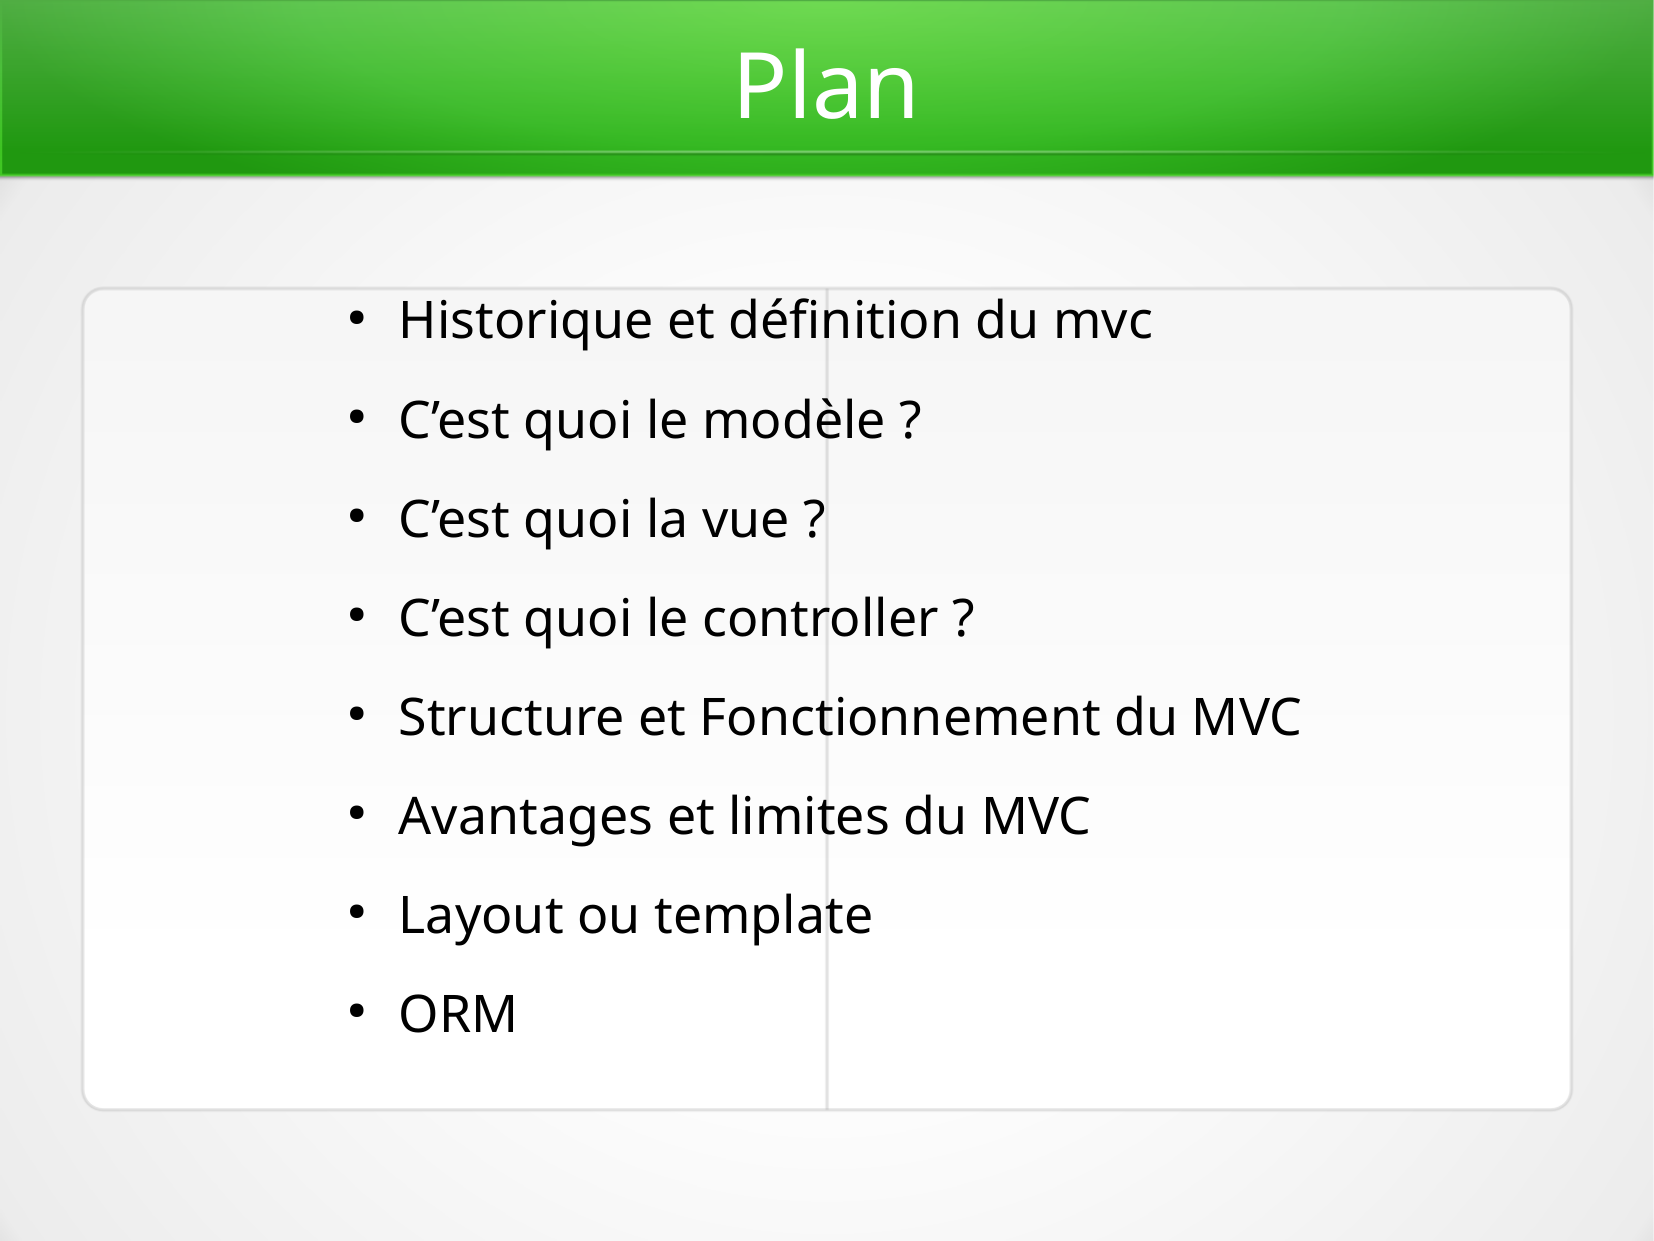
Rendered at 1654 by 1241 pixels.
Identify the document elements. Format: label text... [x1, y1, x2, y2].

picture [0, 0, 1654, 1241]
title Plan [82, 11, 1571, 154]
list Historique et définition du mvc C’est quoi le modèle ? C’est quoi la vue ? C’est quoi le controller ? Structure et Fonctionnement du MVC Avantages et limites du MVC Layout ou template ORM [330, 283, 1312, 1104]
